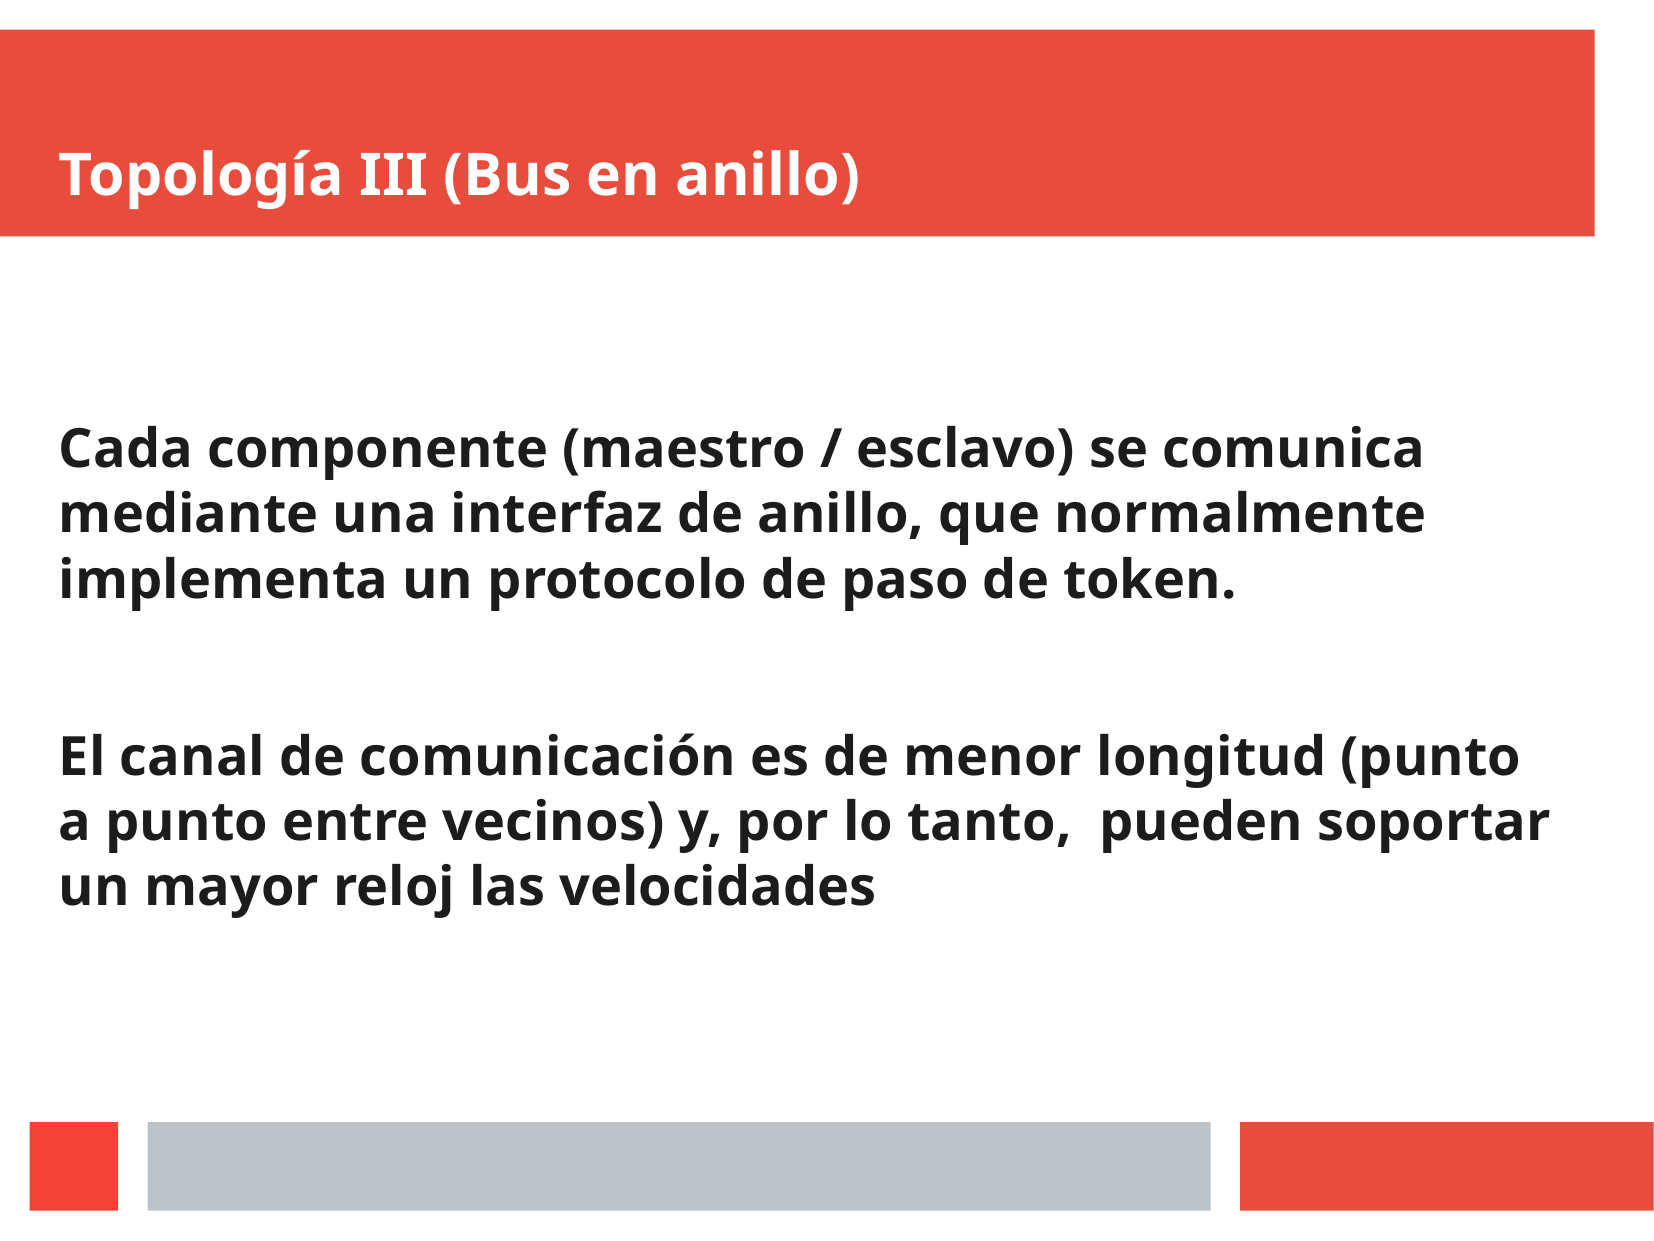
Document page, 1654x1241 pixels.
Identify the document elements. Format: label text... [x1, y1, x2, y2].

list Cada componente (maestro / esclavo) se comunica mediante una interfaz de anillo, que normalmente implementa un protocolo de paso de token. El canal de comunicación es de menor longitud (punto a punto entre vecinos) y, por lo tanto, pueden soportar un mayor reloj las velocidades [59, 324, 1565, 1093]
title Topología III (Bus en anillo) [59, 59, 1595, 207]
